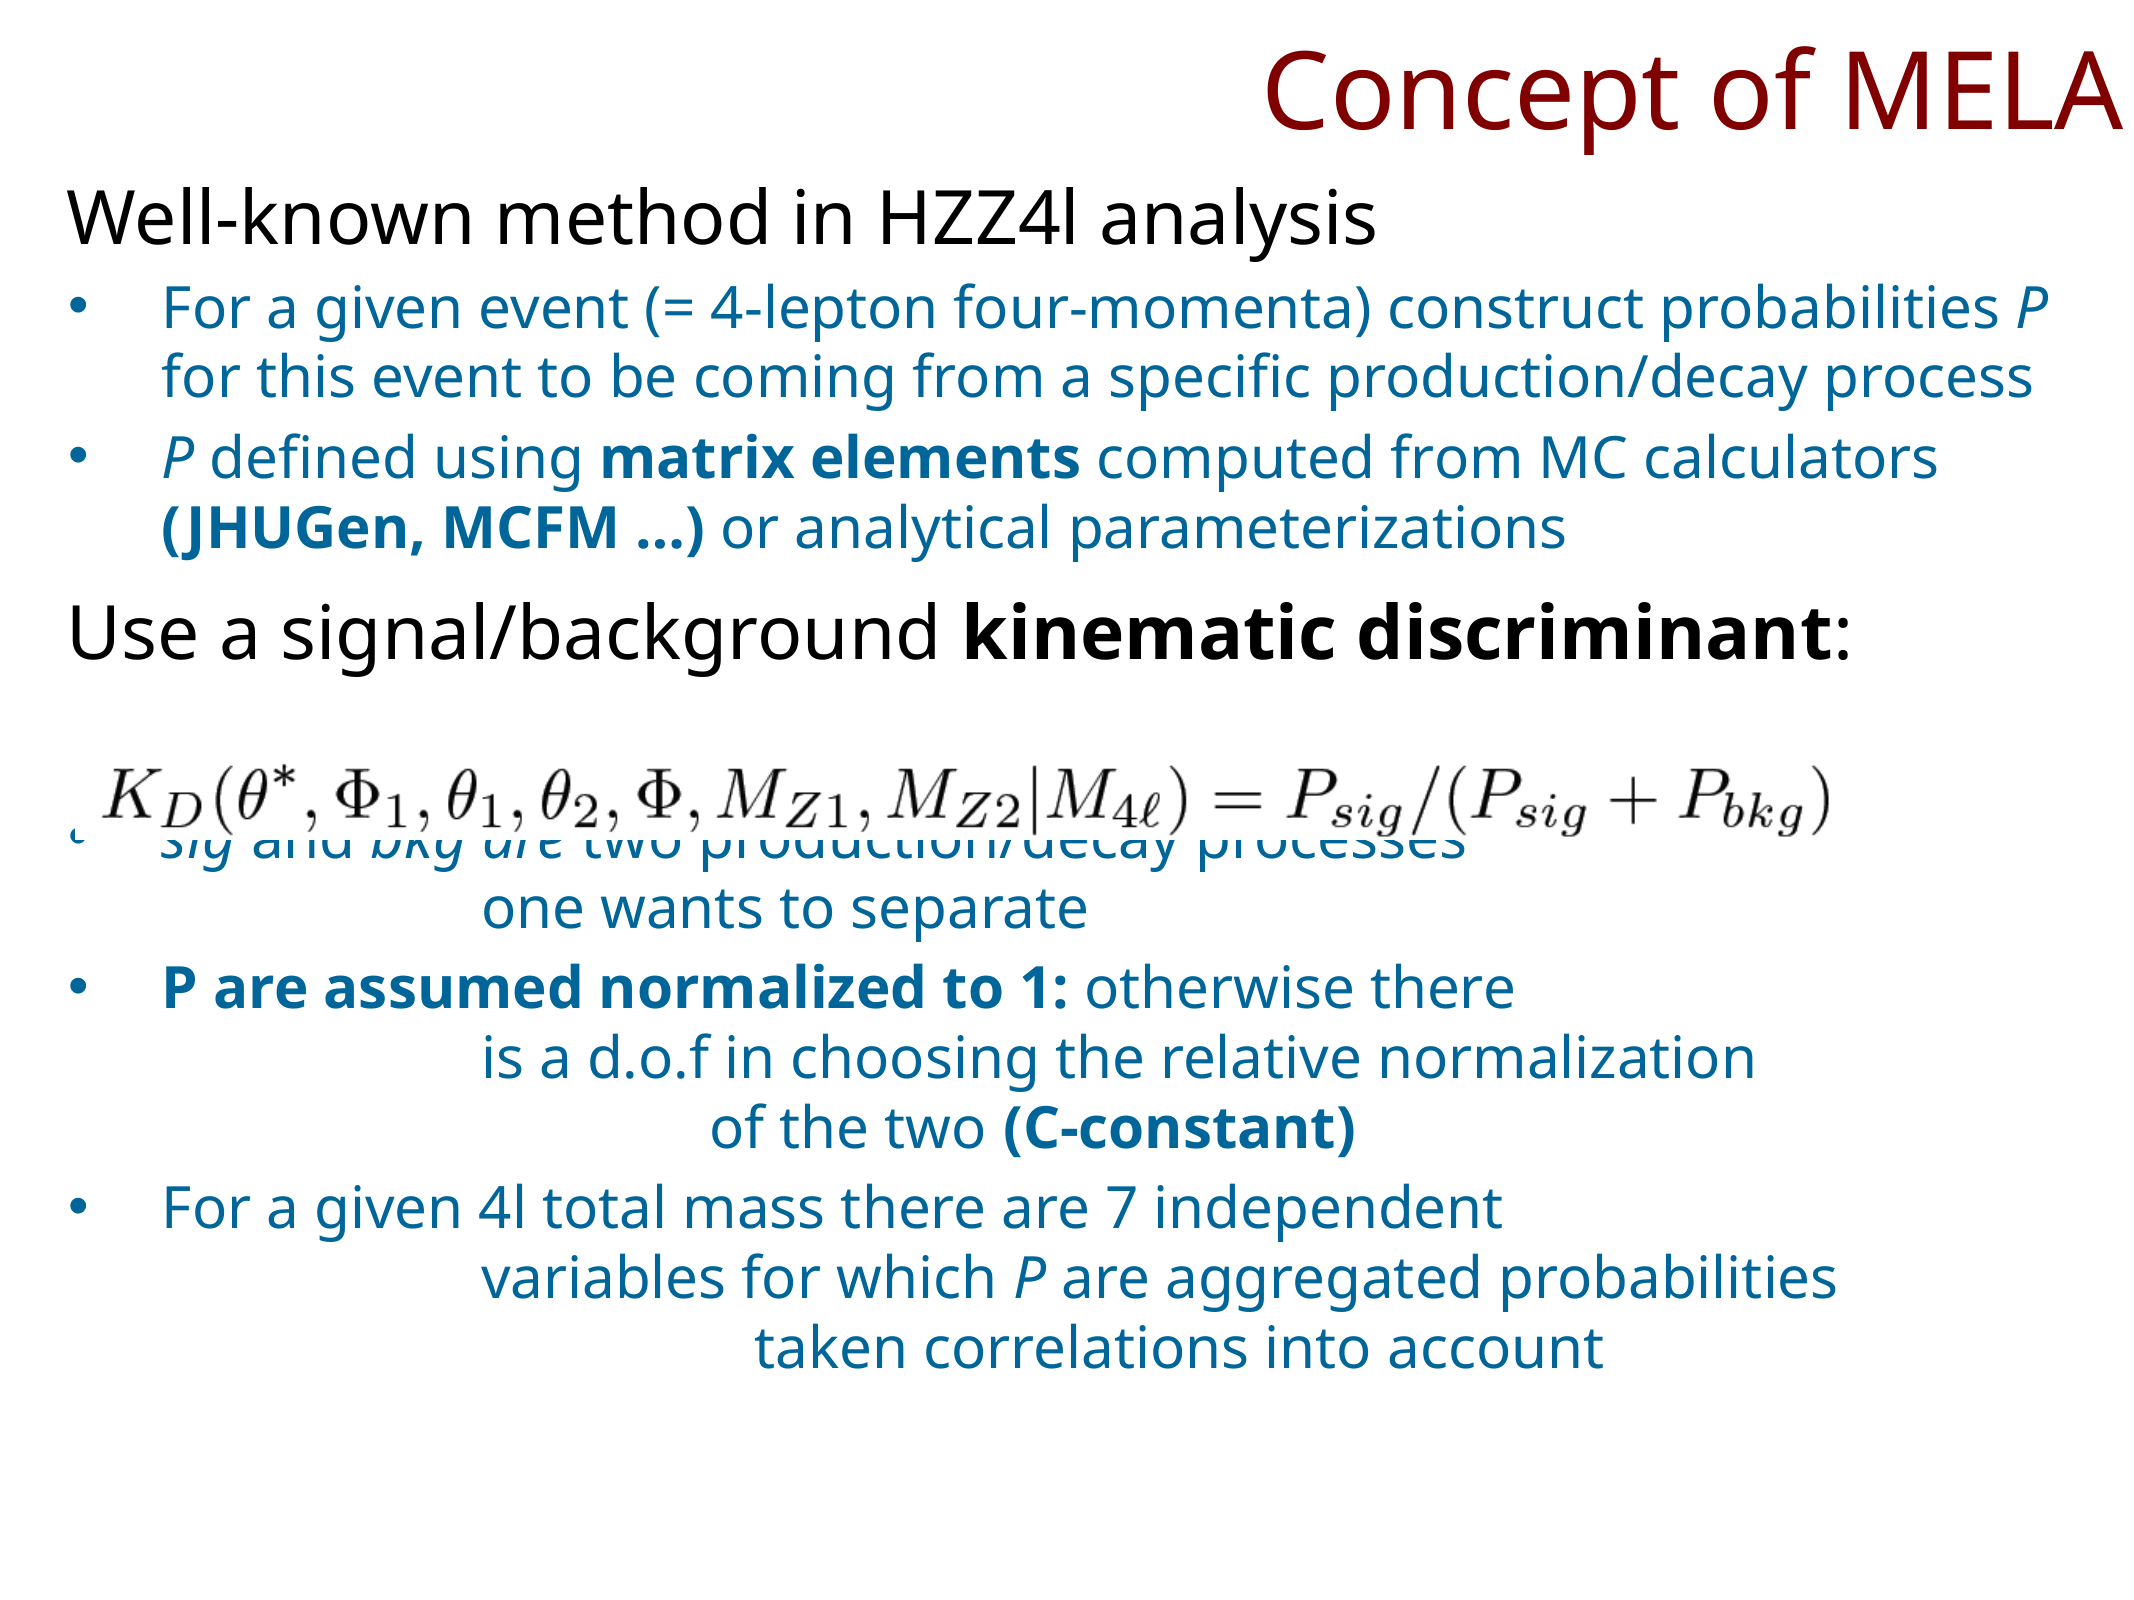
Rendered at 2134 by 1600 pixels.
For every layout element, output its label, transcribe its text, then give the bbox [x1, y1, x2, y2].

picture [75, 744, 1846, 841]
list Well-known method in HZZ4l analysis For a given event (= 4-lepton four-momenta) construct probabilities P for this event to be coming from a specific production/decay process P defined using matrix elements computed from MC calculators (JHUGen, MCFM …) or analytical parameterizations Use a signal/background kinematic discriminant: sig and bkg are two production/decay processes one wants to separate P are assumed normalized to 1: otherwise there is a d.o.f in choosing the relative normalization of the two (C-constant) For a given 4l total mass there are 7 independent variables for which P are aggregated probabilities taken correlations into account [0, 162, 2134, 1486]
title Concept of MELA [0, 8, 2134, 162]
